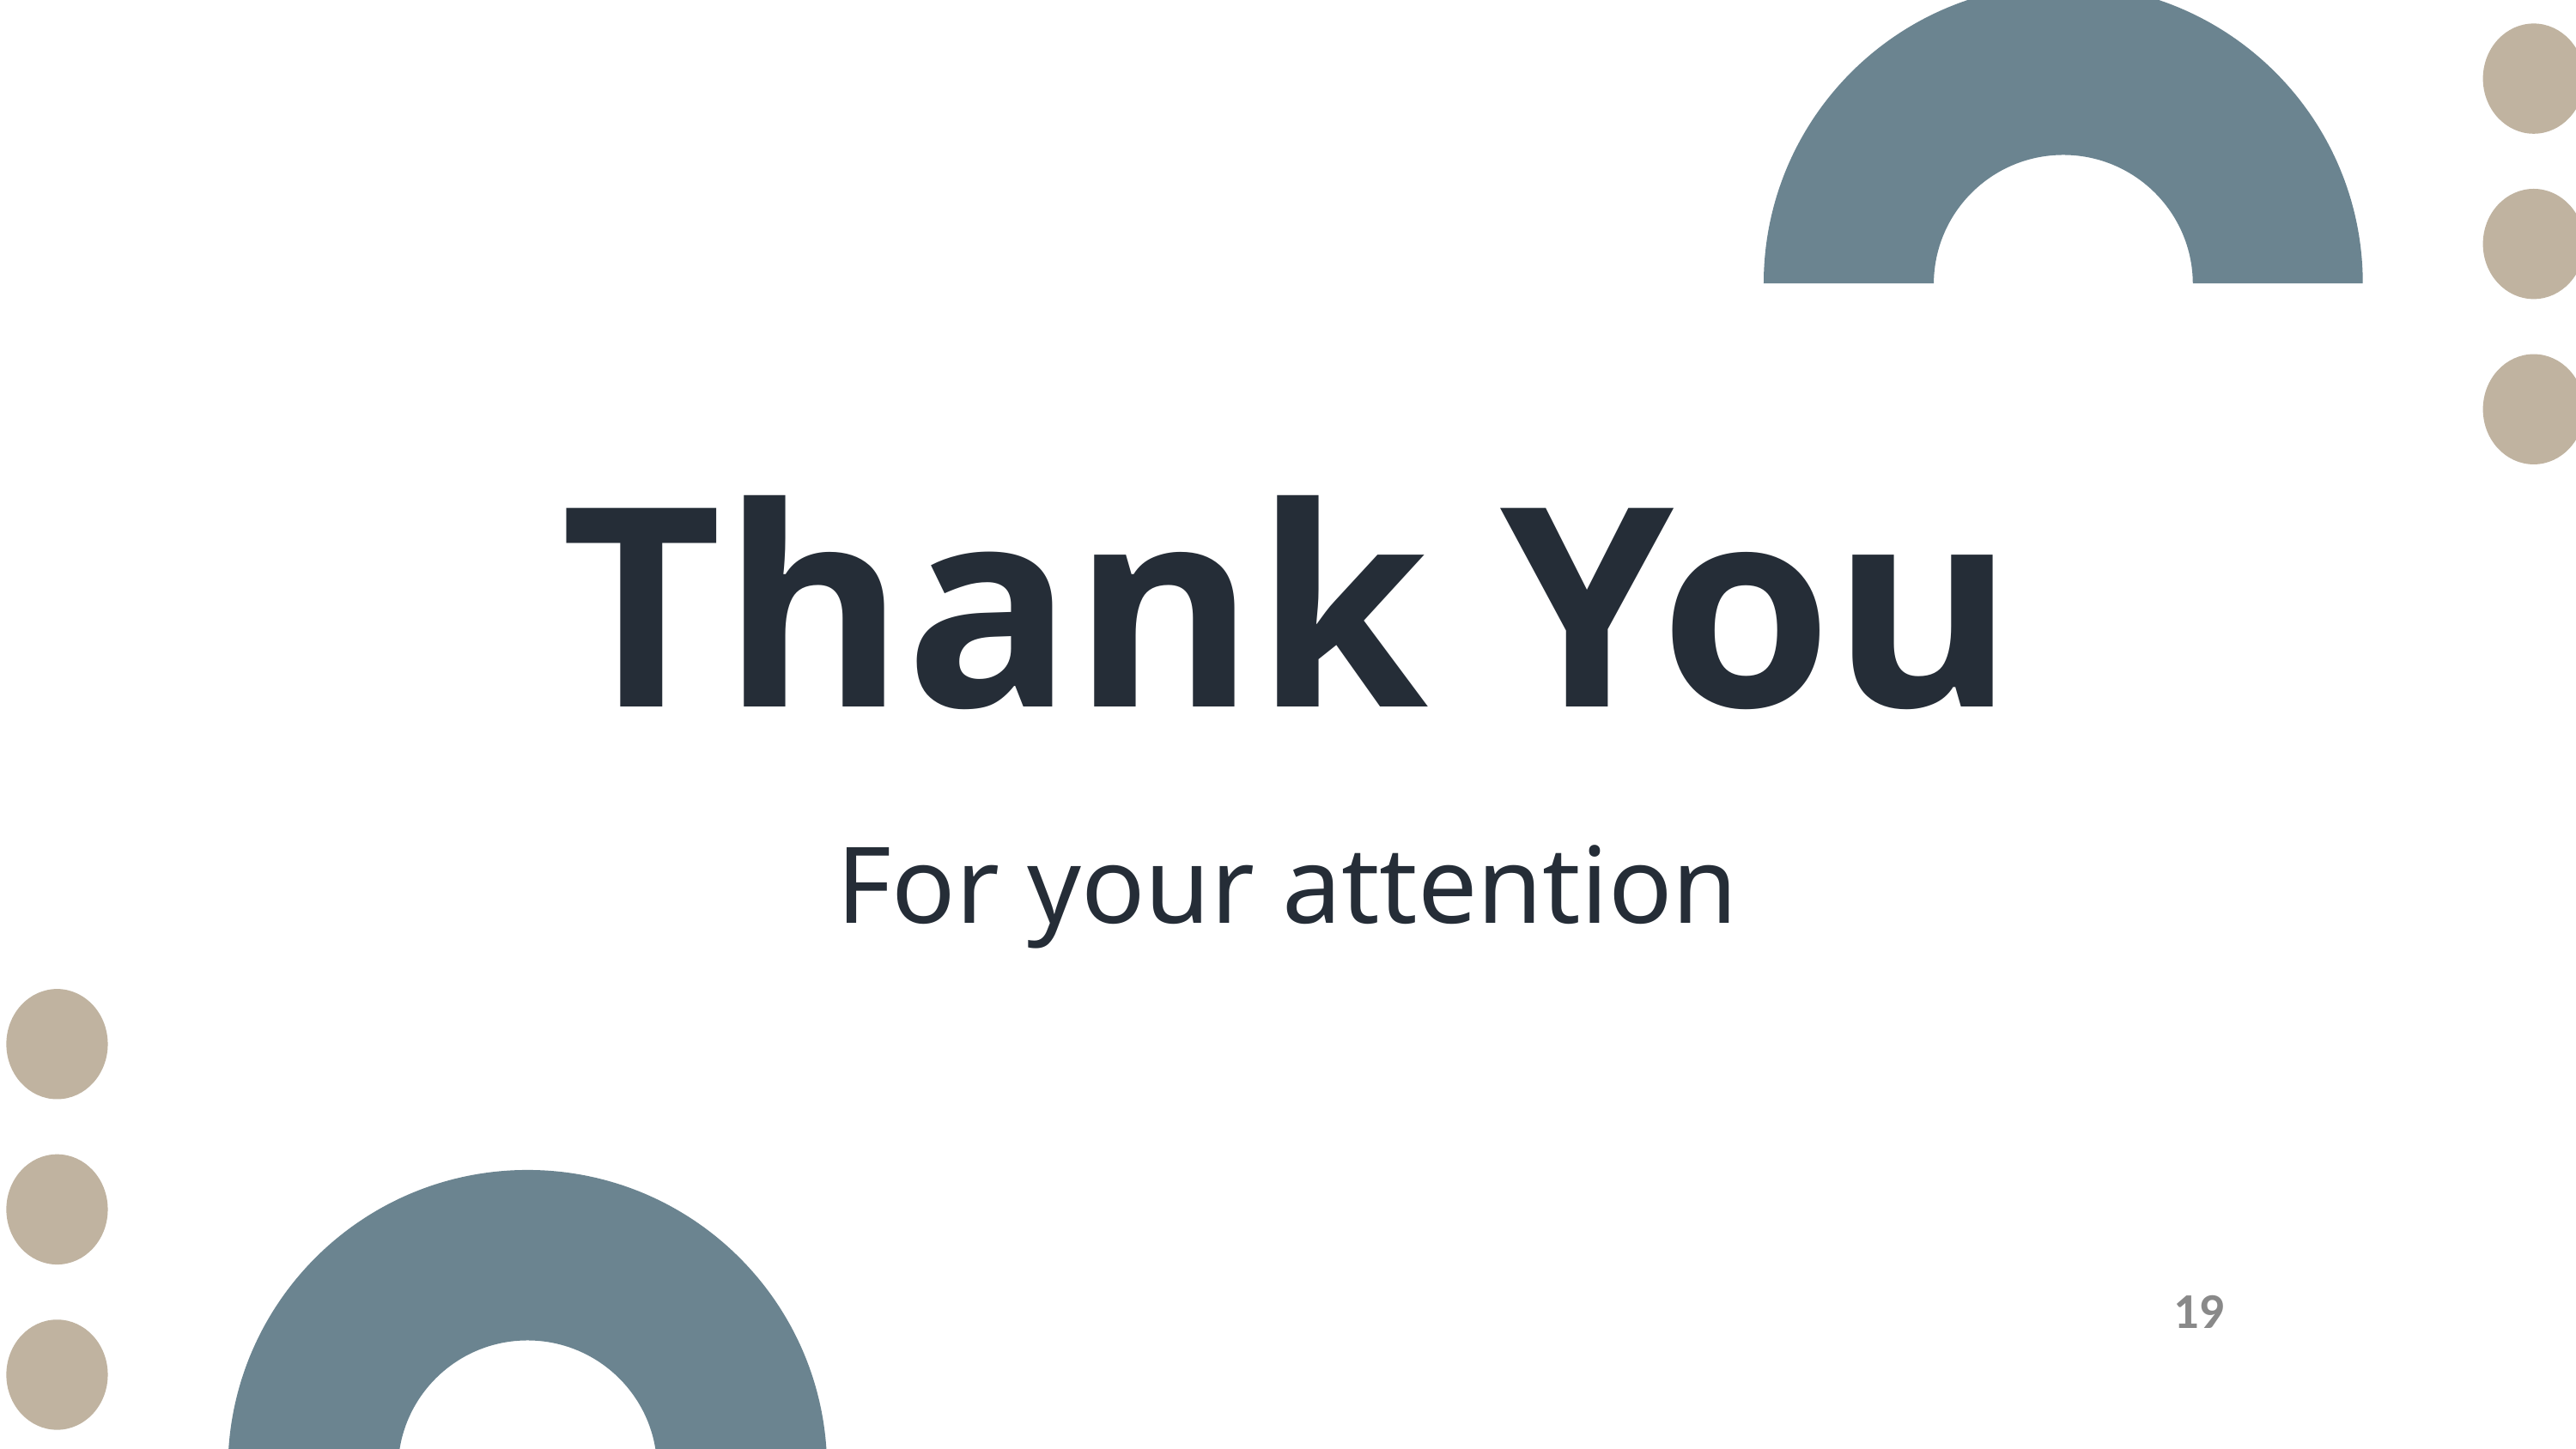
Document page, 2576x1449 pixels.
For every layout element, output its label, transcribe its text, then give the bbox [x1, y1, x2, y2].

text_box [2476, 16, 2576, 471]
text_box [1763, 0, 2364, 284]
text_box [227, 1169, 828, 1449]
text_box For your attention [598, 839, 1978, 950]
slide_number 19 [2160, 1271, 2461, 1324]
text_box Thank You [387, 539, 2189, 792]
text_box [0, 982, 114, 1437]
